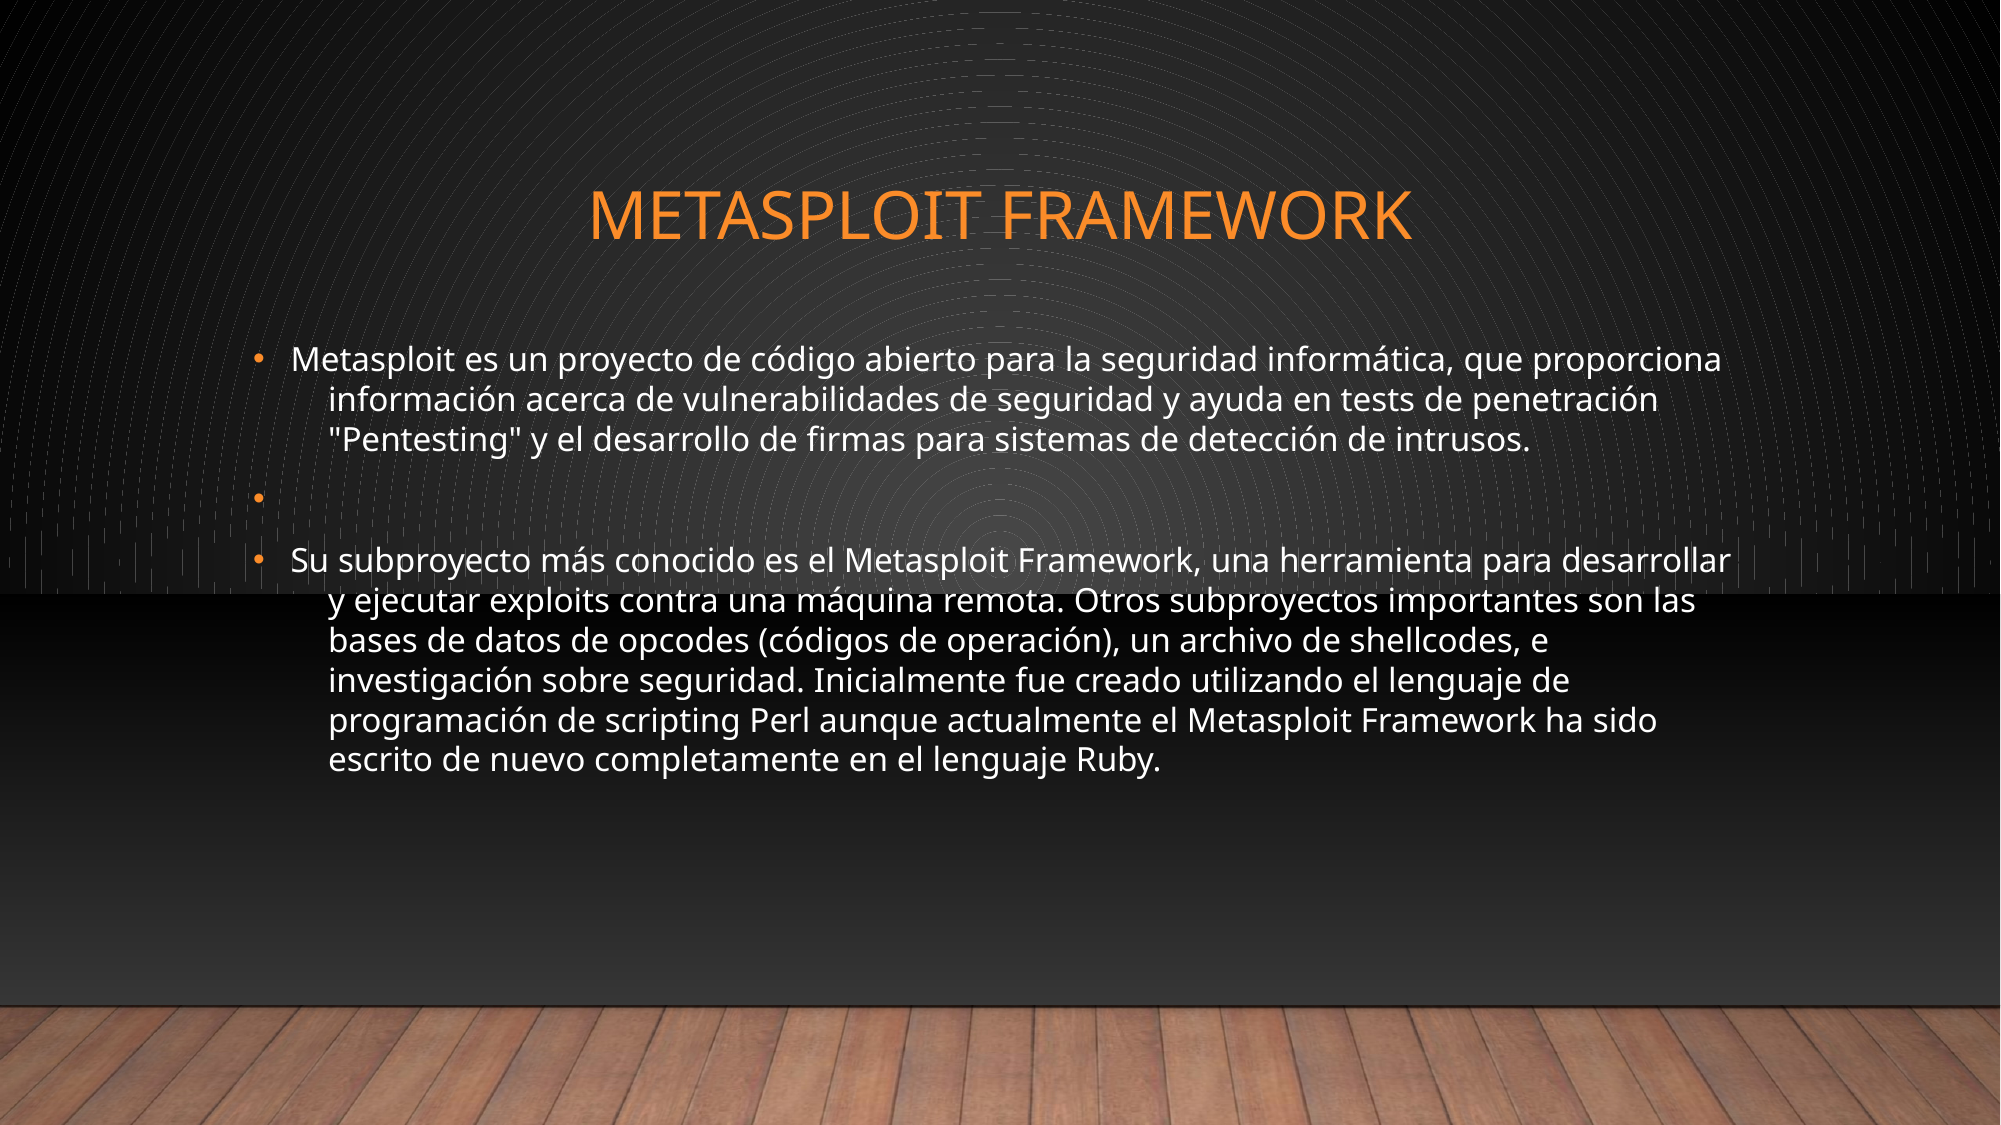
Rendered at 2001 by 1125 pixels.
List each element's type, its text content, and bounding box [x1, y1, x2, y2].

title Metasploit framework [238, 131, 1763, 305]
list Metasploit es un proyecto de código abierto para la seguridad informática, que proporciona información acerca de vulnerabilidades de seguridad y ayuda en tests de penetración "Pentesting" y el desarrollo de firmas para sistemas de detección de intrusos. Su subproyecto más conocido es el Metasploit Framework, una herramienta para desarrollar y ejecutar exploits contra una máquina remota. Otros subproyectos importantes son las bases de datos de opcodes (códigos de operación), un archivo de shellcodes, e investigación sobre seguridad. Inicialmente fue creado utilizando el lenguaje de programación de scripting Perl aunque actualmente el Metasploit Framework ha sido escrito de nuevo completamente en el lenguaje Ruby. [238, 330, 1763, 897]
